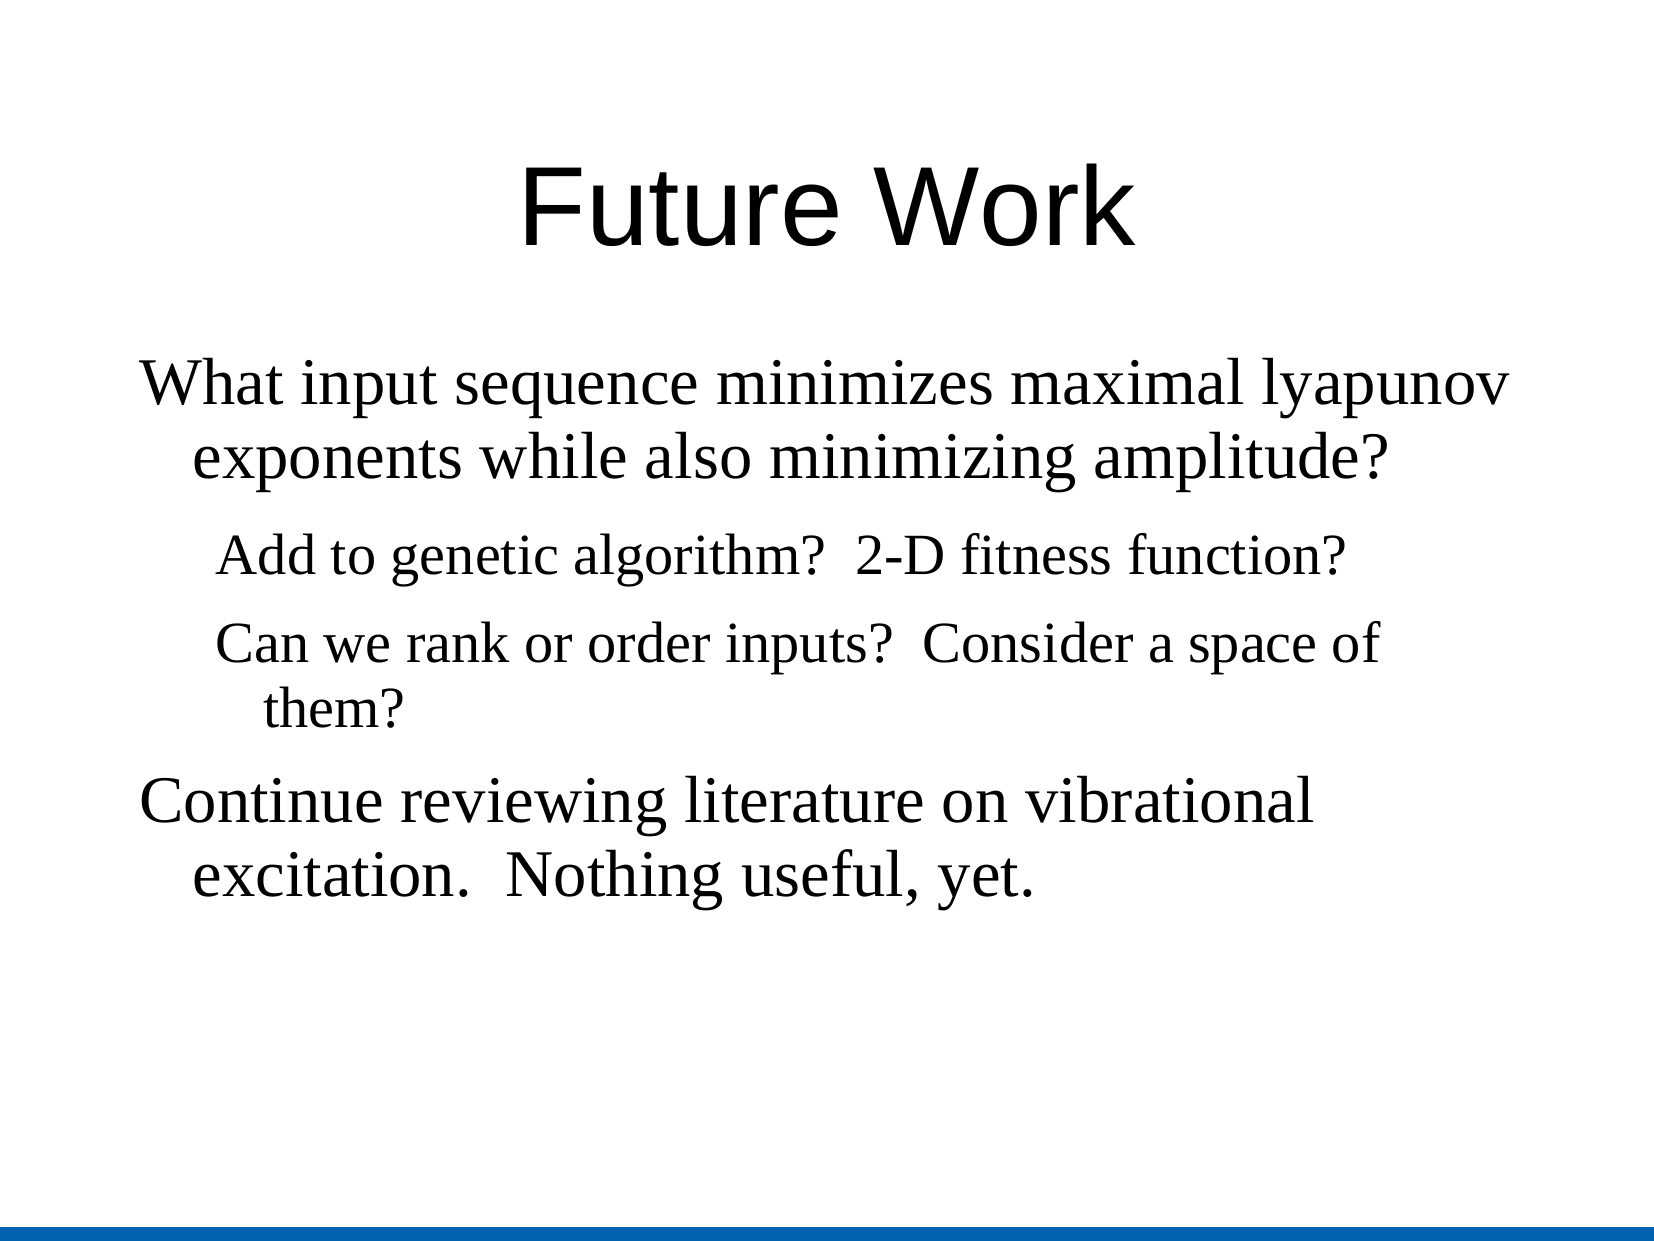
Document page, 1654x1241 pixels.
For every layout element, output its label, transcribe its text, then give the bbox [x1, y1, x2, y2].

list What input sequence minimizes maximal lyapunov exponents while also minimizing amplitude? Add to genetic algorithm? 2-D fitness function? Can we rank or order inputs? Consider a space of them? Continue reviewing literature on vibrational excitation. Nothing useful, yet. [121, 344, 1533, 1127]
title Future Work [121, 102, 1533, 311]
